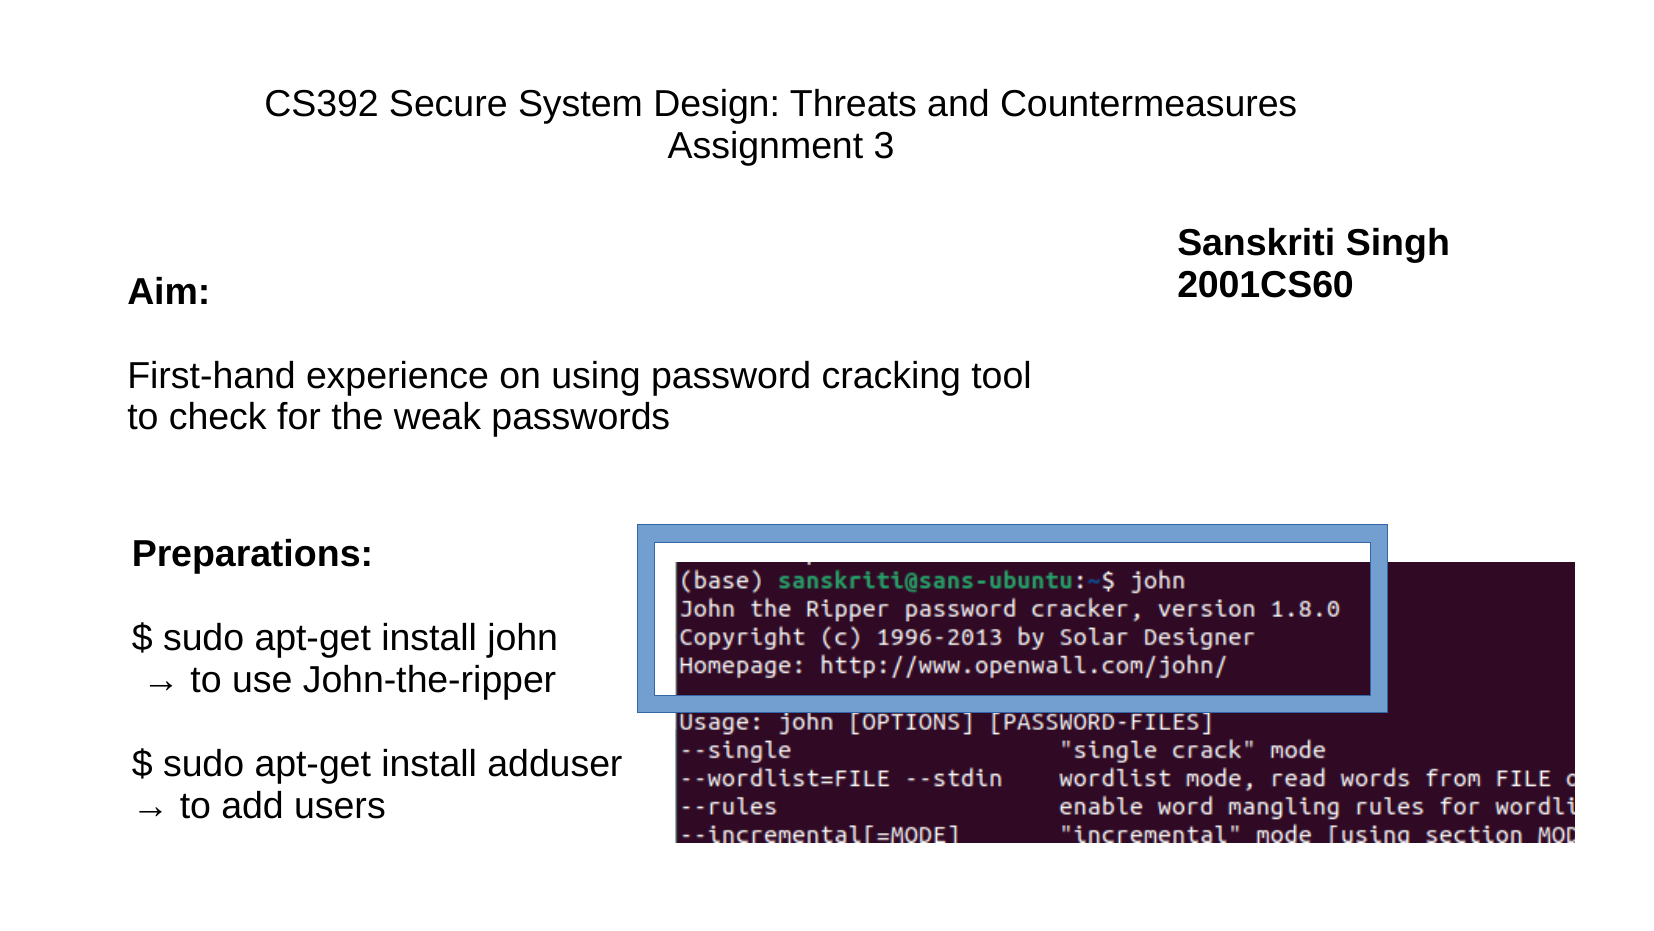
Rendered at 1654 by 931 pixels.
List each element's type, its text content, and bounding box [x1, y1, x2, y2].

text_box Preparations: $ sudo apt-get install john → to use John-the-ripper $ sudo apt-get install adduser → to add users [117, 525, 638, 834]
picture [675, 562, 1370, 695]
text_box Sanskriti Singh 2001CS60 [1162, 214, 1466, 313]
picture [675, 562, 1576, 843]
text_box Aim: First-hand experience on using password cracking tool to check for the weak passwords [112, 262, 1047, 446]
text_box CS392 Secure System Design: Threats and Countermeasures Assignment 3 [249, 75, 1313, 174]
text_box [637, 524, 1388, 713]
